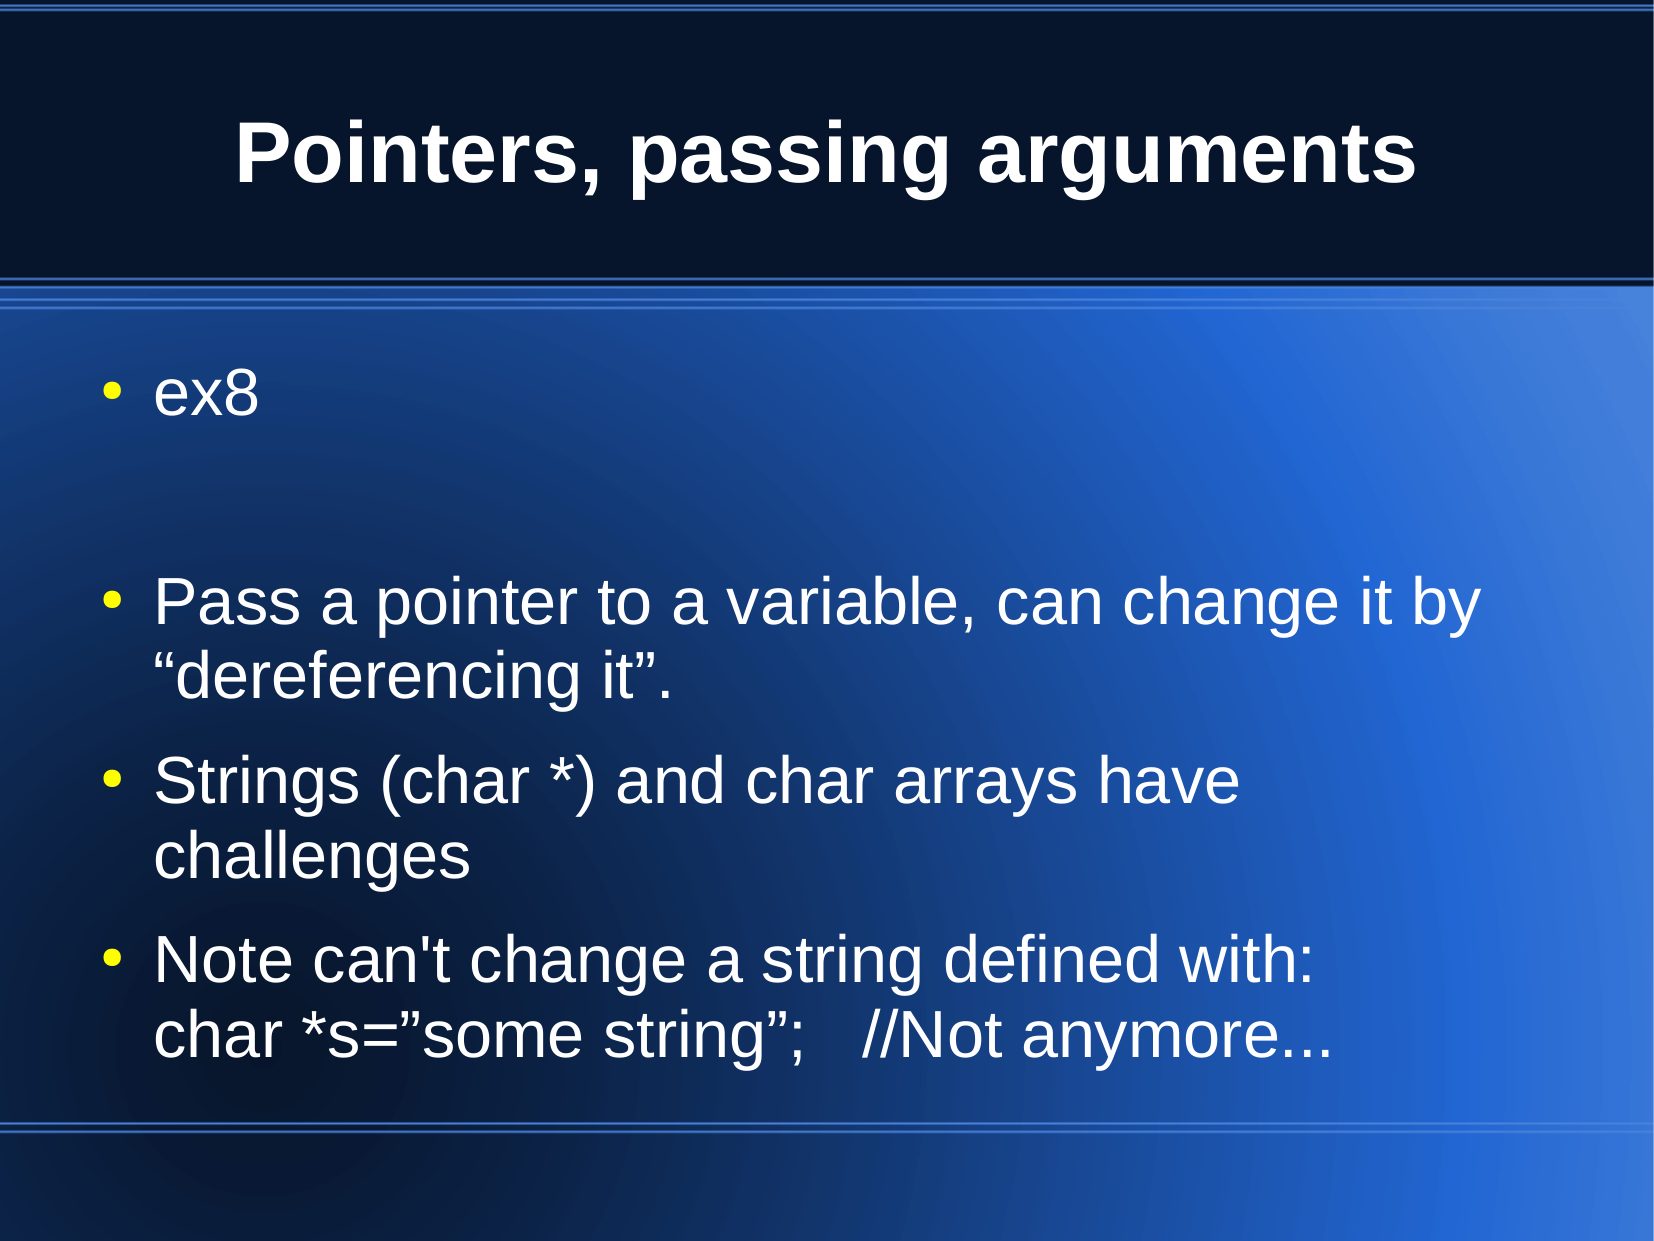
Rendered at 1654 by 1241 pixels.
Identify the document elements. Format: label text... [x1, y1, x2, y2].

title Pointers, passing arguments [82, 49, 1571, 257]
list ex8 Pass a pointer to a variable, can change it by “dereferencing it”. Strings (char *) and char arrays have challenges Note can't change a string defined with: char *s=”some string”; //Not anymore... [82, 355, 1571, 1072]
picture [0, 0, 1654, 1241]
